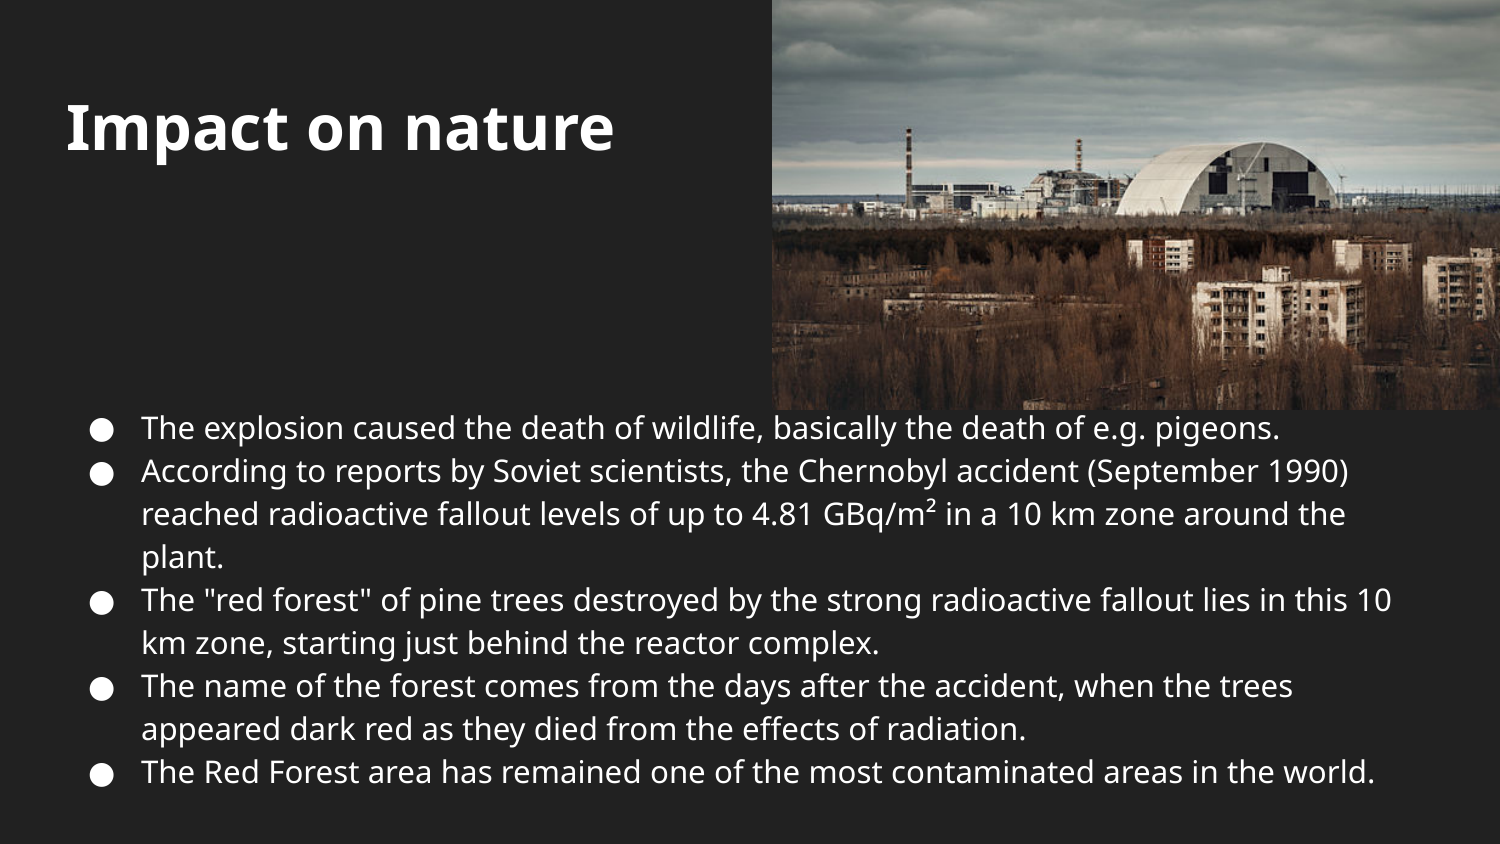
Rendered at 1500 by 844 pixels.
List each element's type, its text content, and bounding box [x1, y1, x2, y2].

title Impact on nature [51, 72, 772, 167]
picture [772, 0, 1500, 410]
list The explosion caused the death of wildlife, basically the death of e.g. pigeons. According to reports by Soviet scientists, the Chernobyl accident (September 1990) reached radioactive fallout levels of up to 4.81 GBq/m² in a 10 km zone around the plant. The "red forest" of pine trees destroyed by the strong radioactive fallout lies in this 10 km zone, starting just behind the reactor complex. The name of the forest comes from the days after the accident, when the trees appeared dark red as they died from the effects of radiation. The Red Forest area has remained one of the most contaminated areas in the world. [51, 189, 1449, 750]
